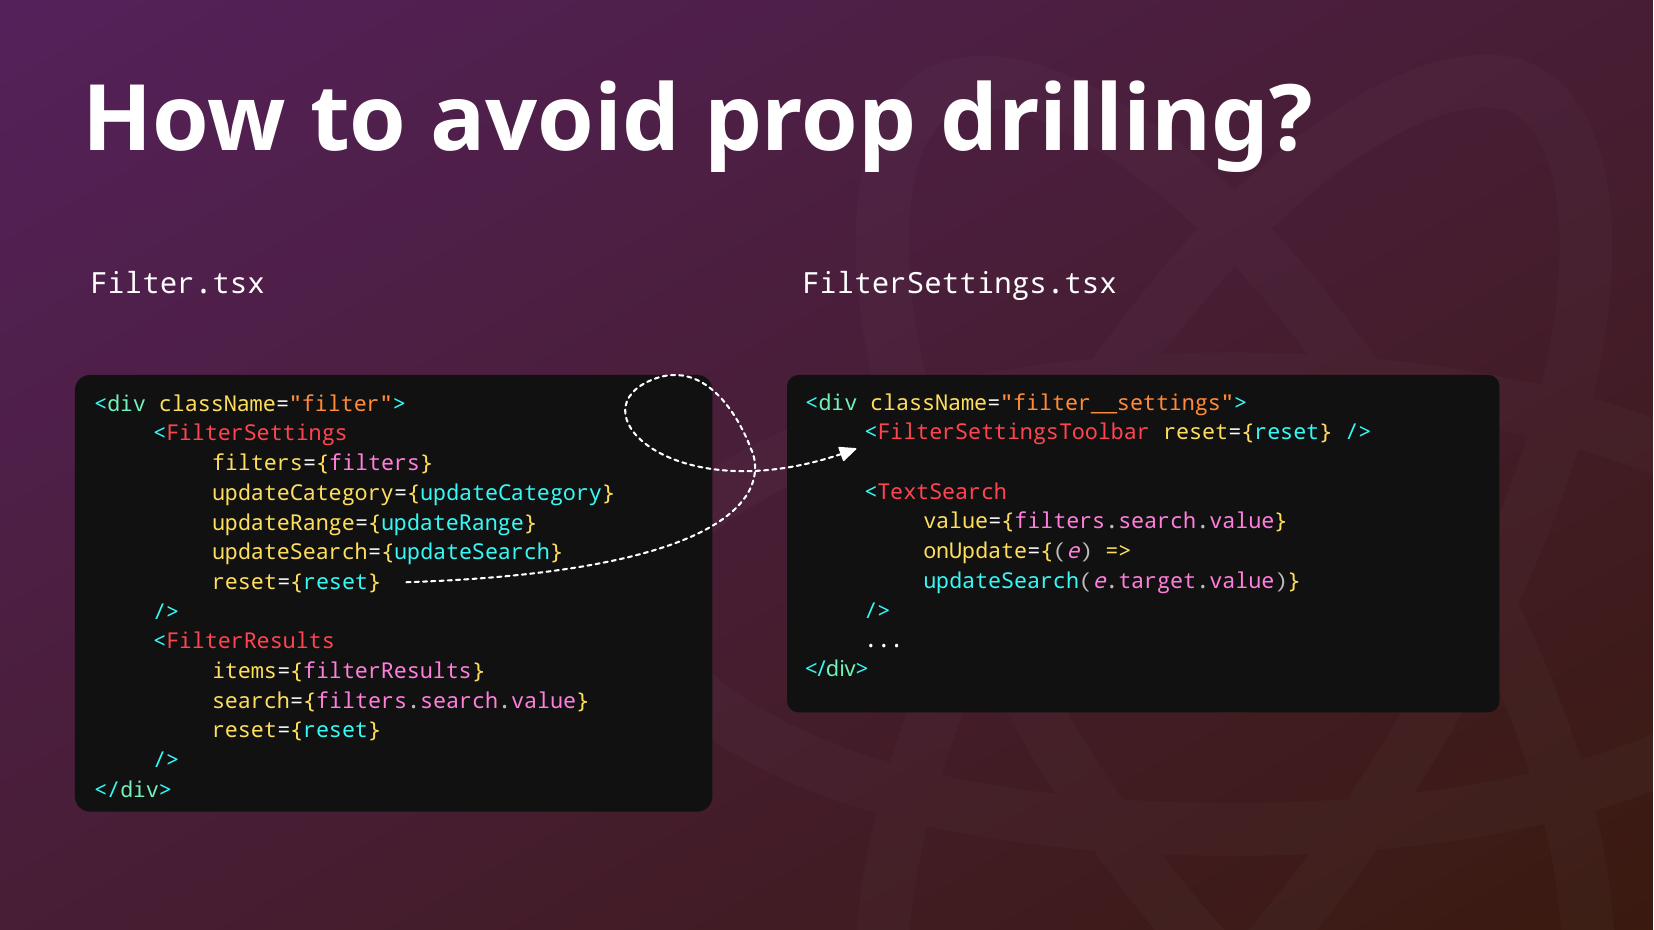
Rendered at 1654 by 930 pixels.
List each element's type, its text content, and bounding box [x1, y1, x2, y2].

title How to avoid prop drilling? [82, 37, 1571, 193]
text_box FilterSettings.tsx [787, 259, 1275, 335]
text_box <div className="filter"> <FilterSettings filters={filters} updateCategory={updateCategory} updateRange={updateRange} updateSearch={updateSearch} reset={reset} /> <FilterResults items={filterResults} search={filters.search.value} reset={reset} /> </div> [74, 374, 713, 812]
text_box <div className="filter__settings"> <FilterSettingsToolbar reset={reset} /> <TextSearch value={filters.search.value} onUpdate={(e) => updateSearch(e.target.value)} /> ... </div> [787, 374, 1500, 713]
text_box Filter.tsx [74, 259, 375, 309]
